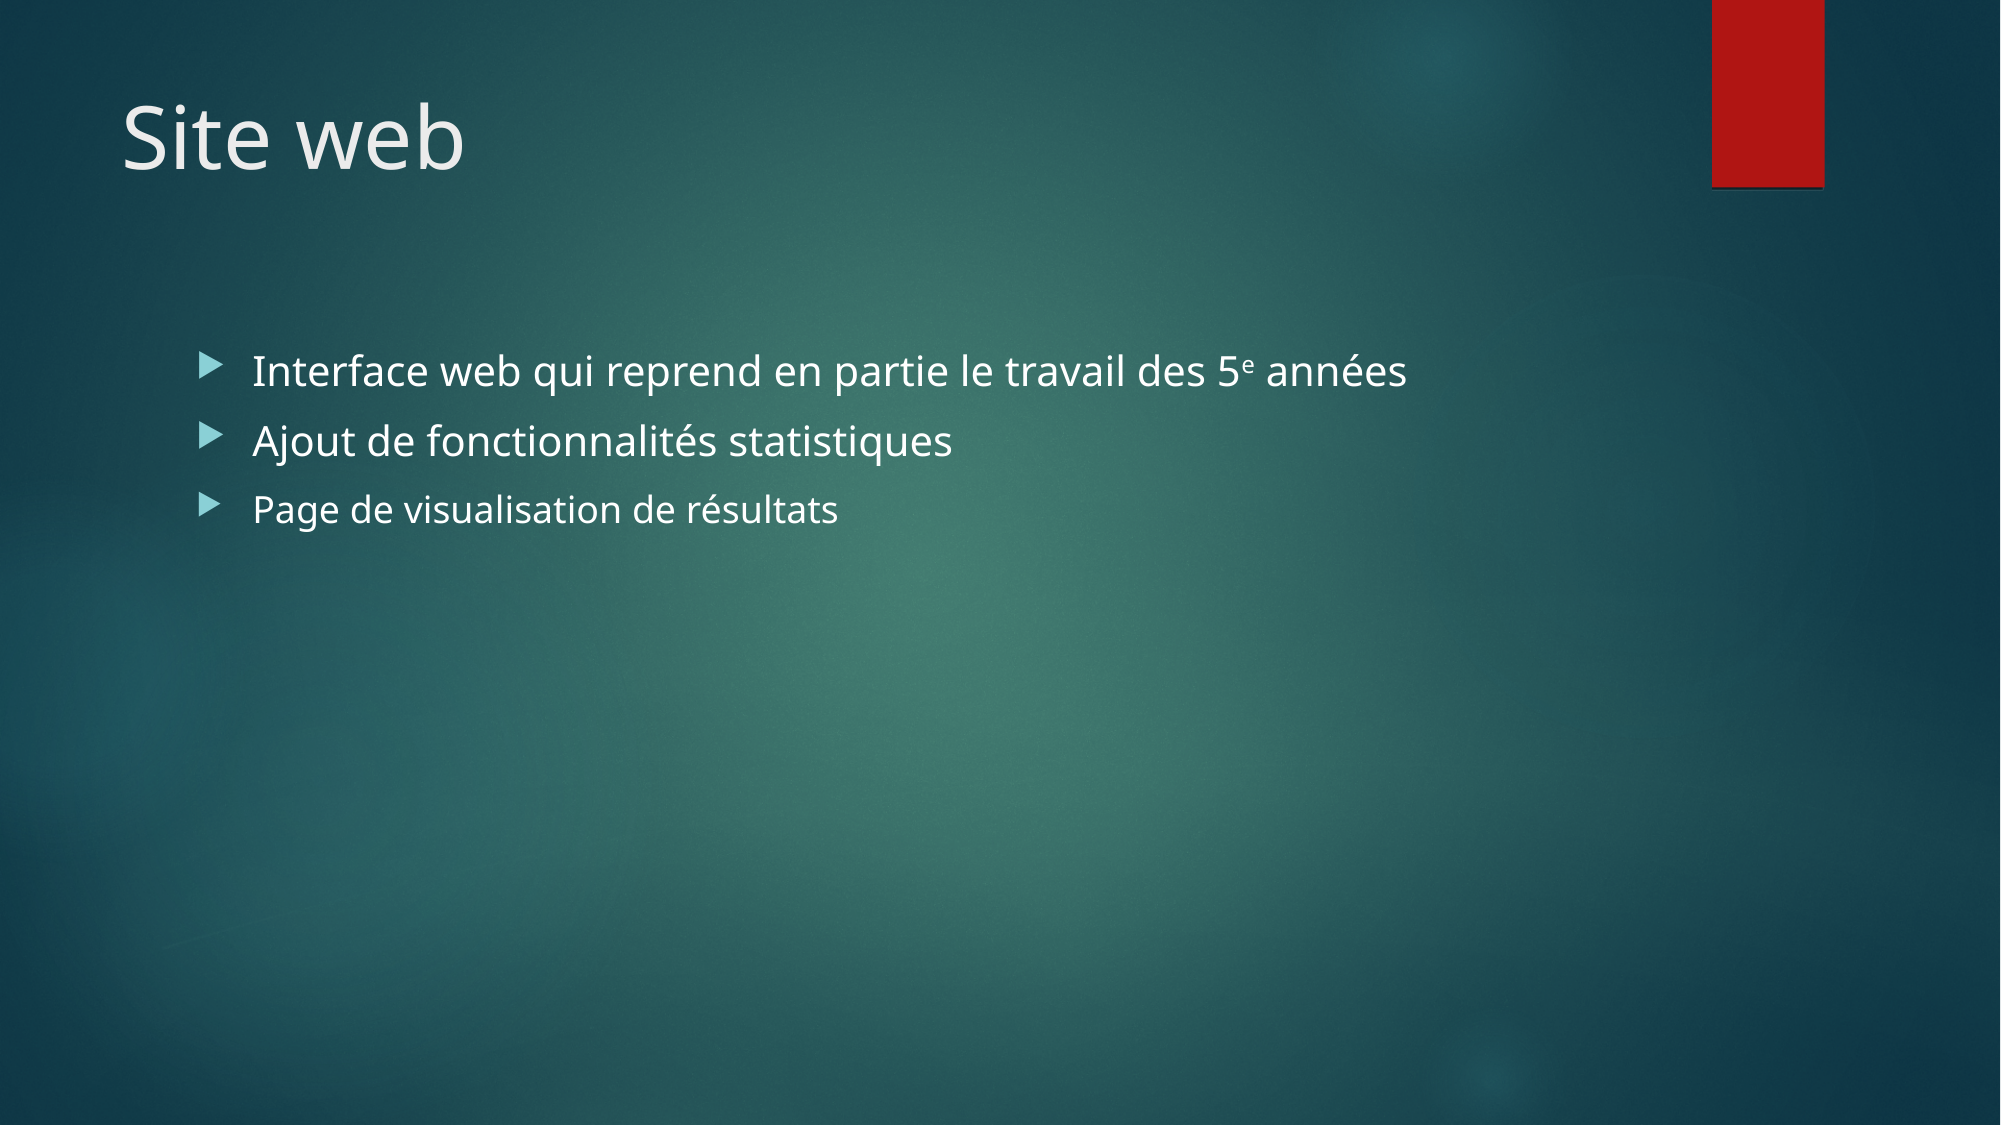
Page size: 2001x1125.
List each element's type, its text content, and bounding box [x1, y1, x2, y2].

list Interface web qui reprend en partie le travail des 5e années Ajout de fonctionnalités statistiques Page de visualisation de résultats [181, 336, 1649, 1025]
picture [0, 0, 2001, 1125]
title Site web [106, 74, 1649, 304]
